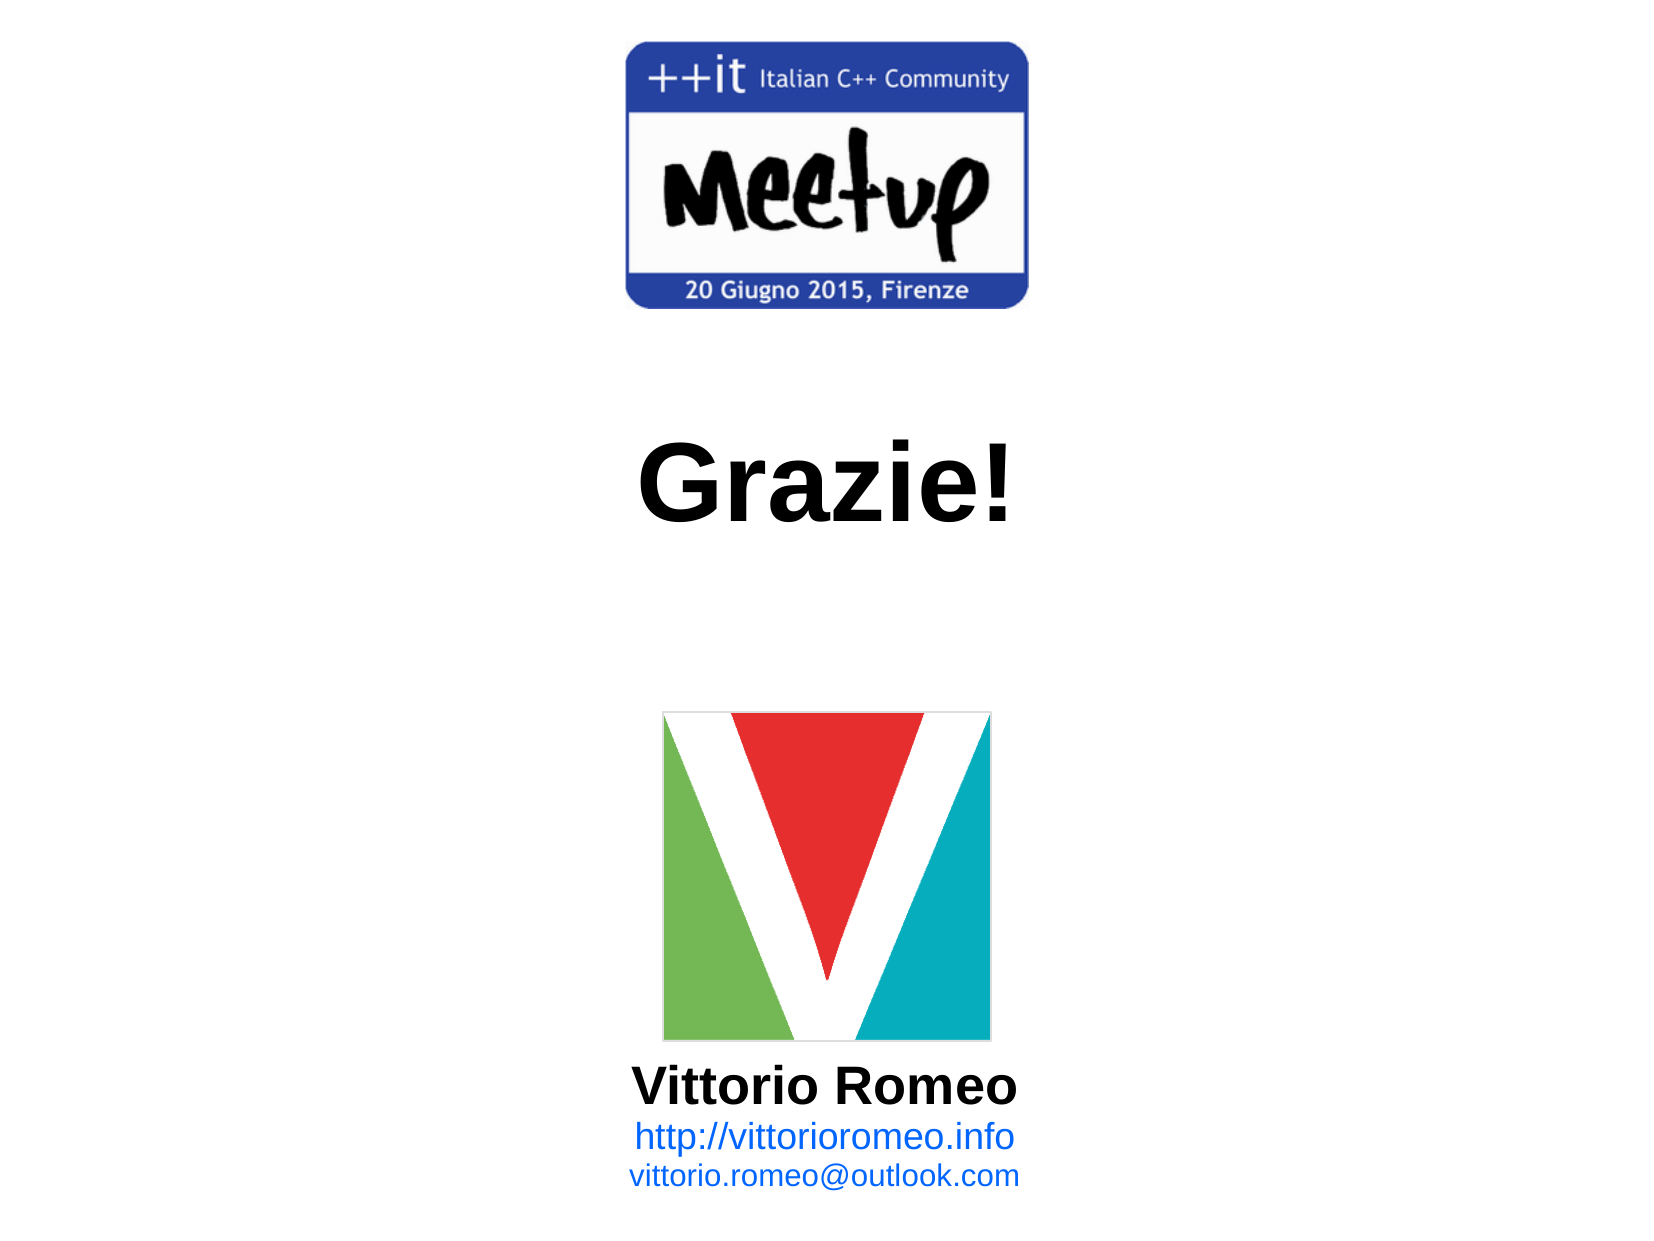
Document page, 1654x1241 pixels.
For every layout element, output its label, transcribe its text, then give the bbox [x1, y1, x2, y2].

picture [663, 713, 991, 1040]
subtitle Grazie! [82, 49, 1571, 791]
text_box Vittorio Romeo http://vittorioromeo.info vittorio.romeo@outlook.com [614, 1048, 1039, 1201]
picture [625, 41, 1029, 309]
